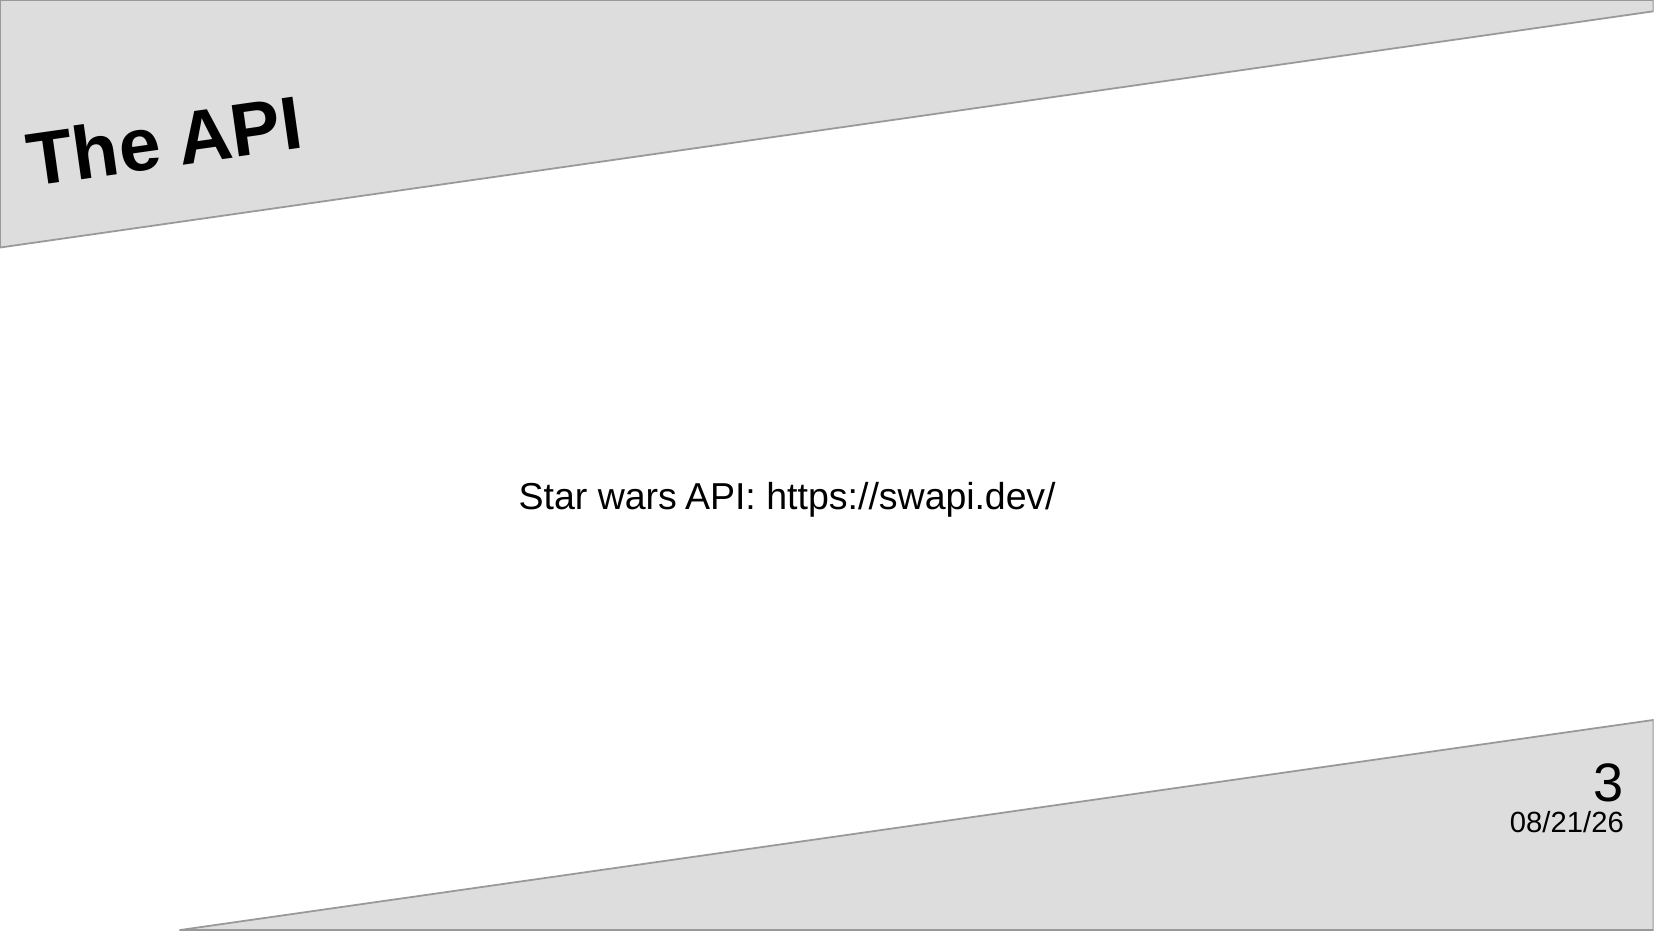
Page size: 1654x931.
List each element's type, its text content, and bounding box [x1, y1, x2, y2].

title The API [16, 0, 1501, 239]
text_box Star wars API: https://swapi.dev/ [300, 468, 1276, 526]
